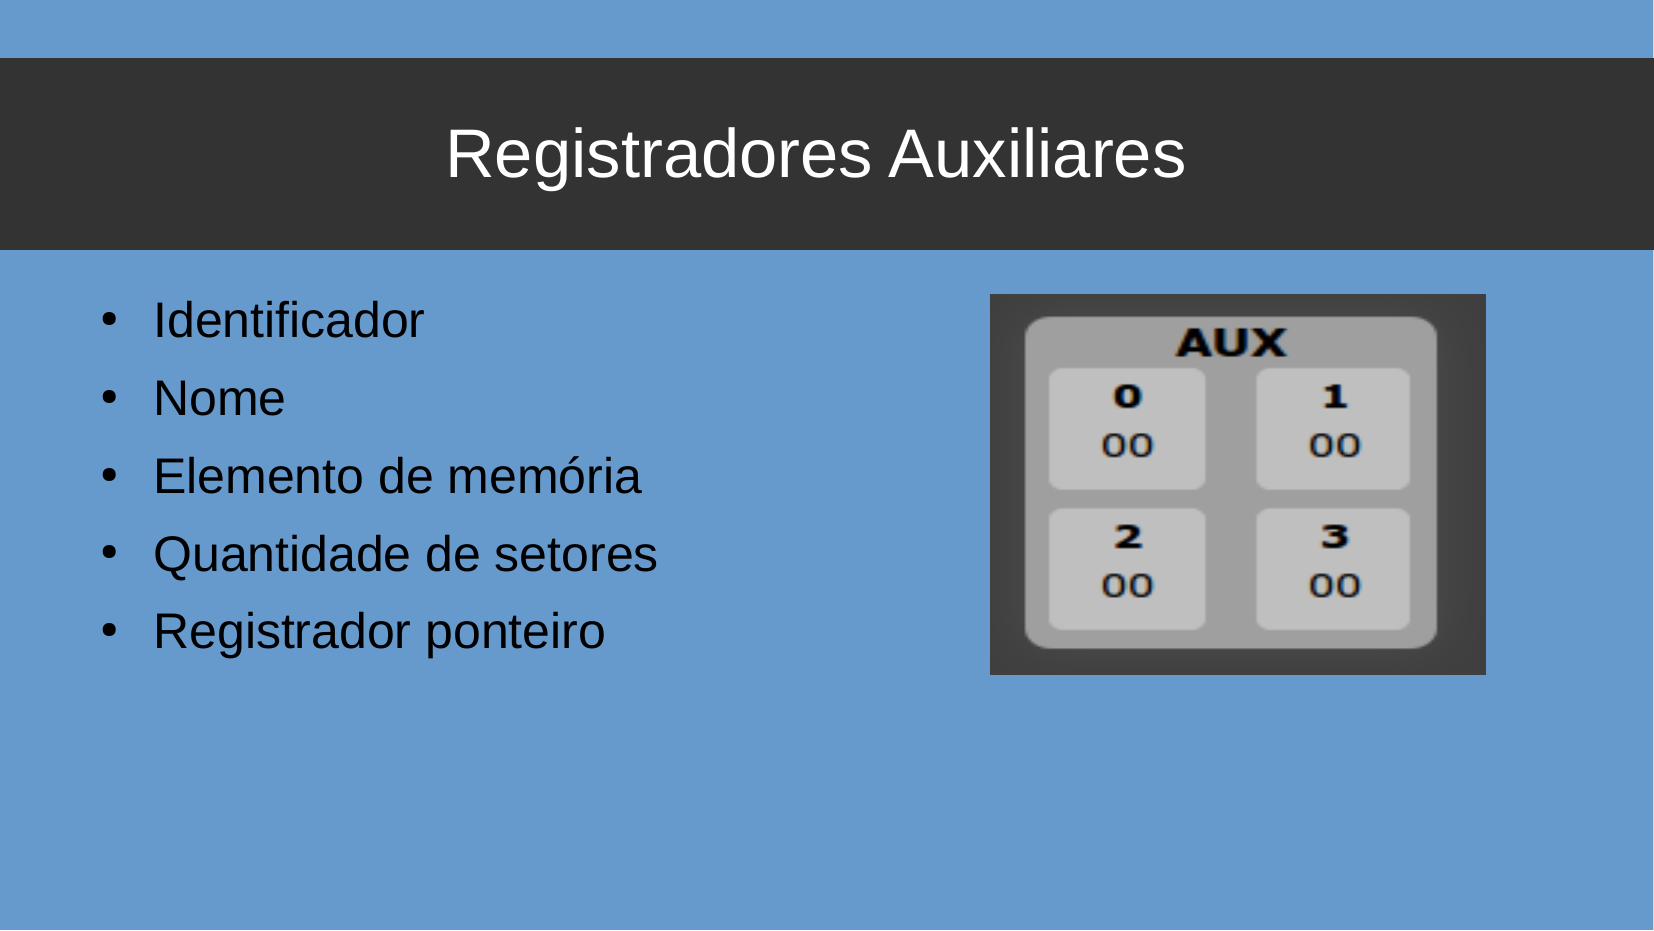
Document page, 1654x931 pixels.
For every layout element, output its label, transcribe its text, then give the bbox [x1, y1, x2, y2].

picture [990, 294, 1486, 675]
text_box [0, 58, 1654, 250]
title Registradores Auxiliares [72, 69, 1561, 239]
list Identificador Nome Elemento de memória Quantidade de setores Registrador ponteiro [82, 292, 1571, 889]
